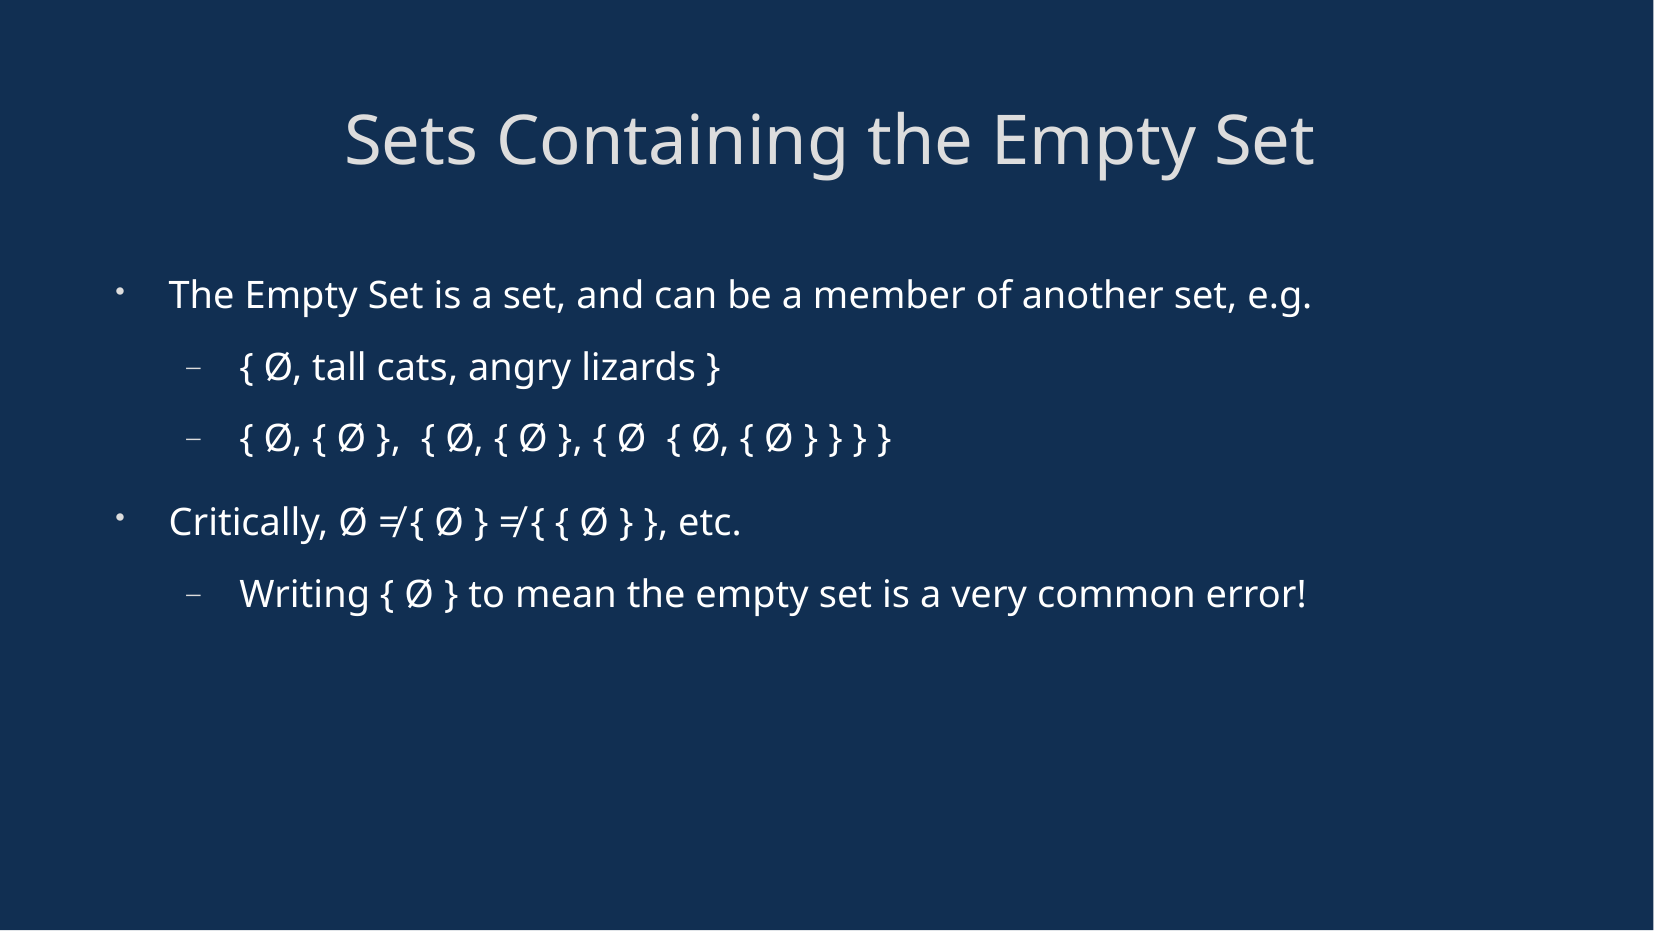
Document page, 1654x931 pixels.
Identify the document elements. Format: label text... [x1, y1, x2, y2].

title Sets Containing the Empty Set [97, 56, 1563, 220]
list The Empty Set is a set, and can be a member of another set, e.g. { Ø, tall cats, angry lizards } { Ø, { Ø }, { Ø, { Ø }, { Ø { Ø, { Ø } } } } Critically, Ø ≠ { Ø } ≠ { { Ø } }, etc. Writing { Ø } to mean the empty set is a very common error! [97, 268, 1563, 806]
